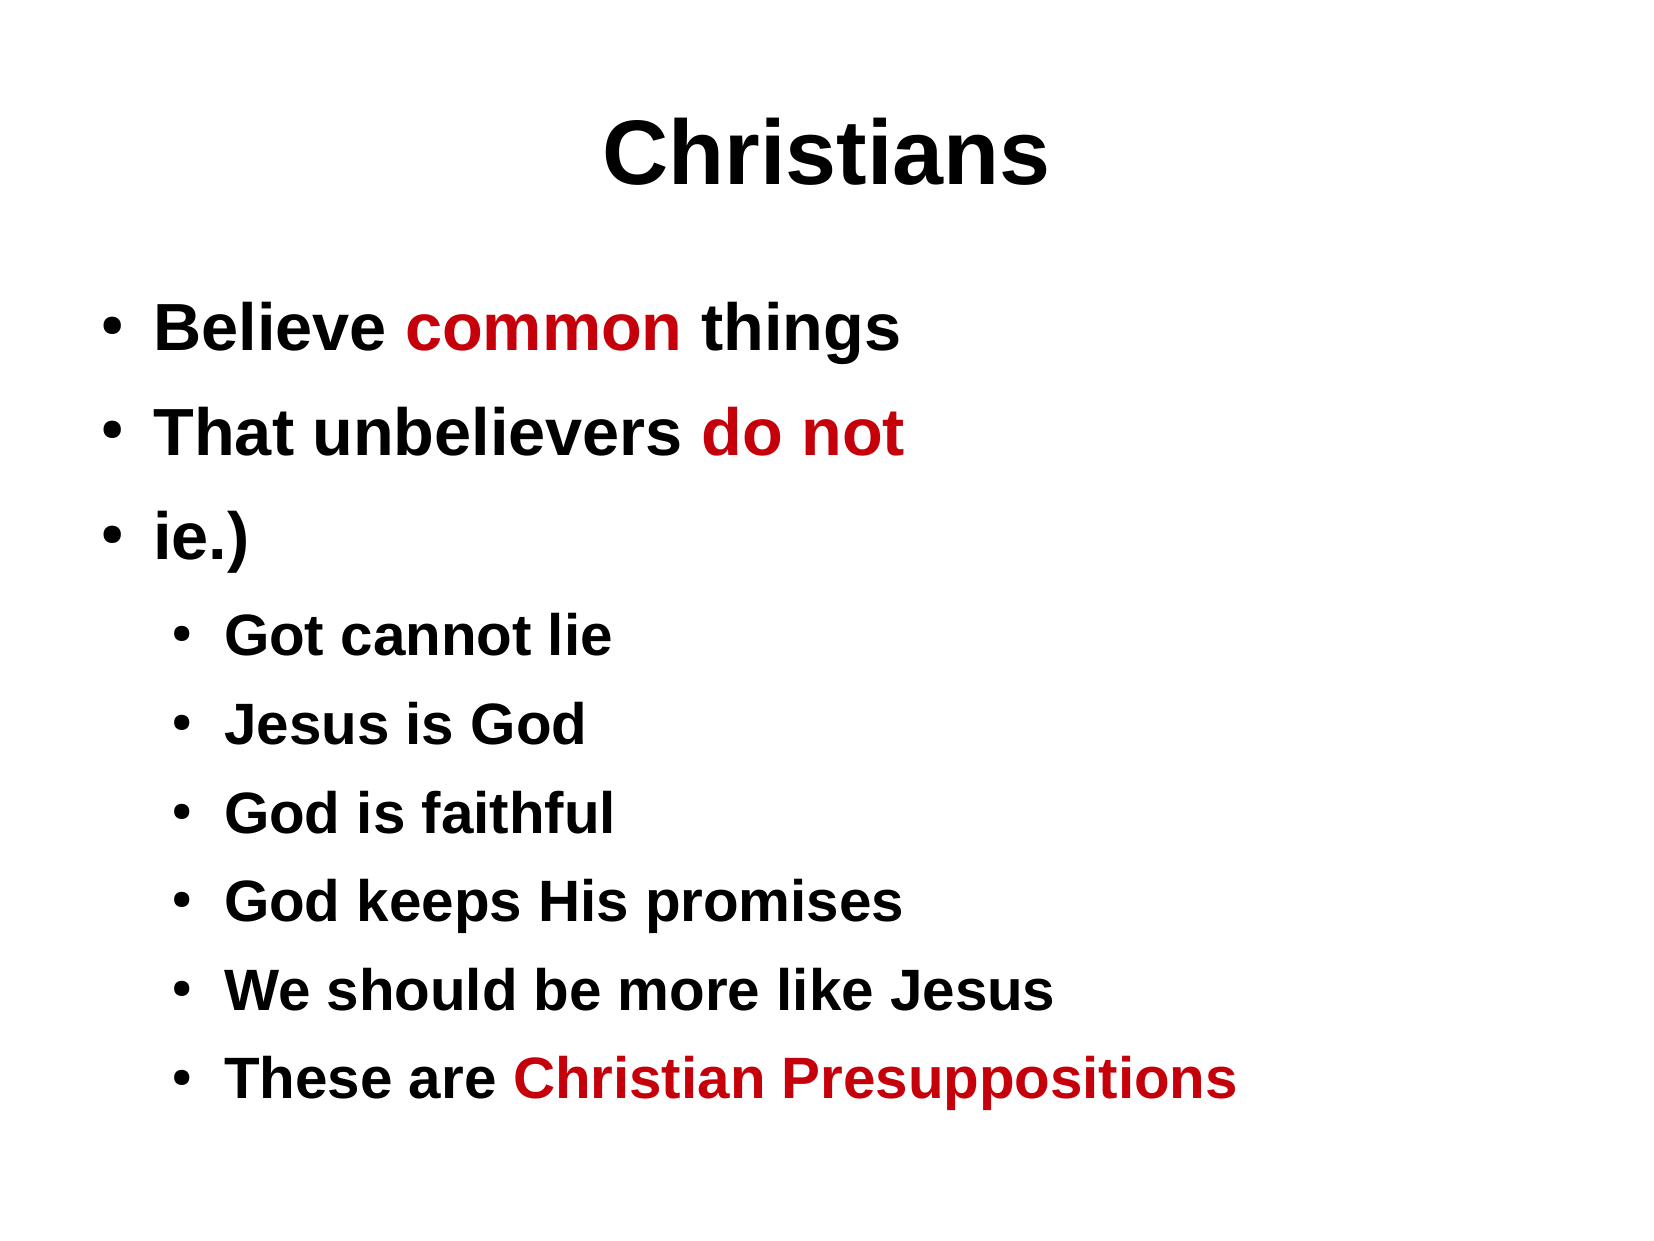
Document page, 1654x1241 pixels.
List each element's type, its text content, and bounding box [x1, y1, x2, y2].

list Believe common things That unbelievers do not ie.) Got cannot lie Jesus is God God is faithful God keeps His promises We should be more like Jesus These are Christian Presuppositions [82, 290, 1571, 1121]
title Christians [82, 49, 1571, 257]
